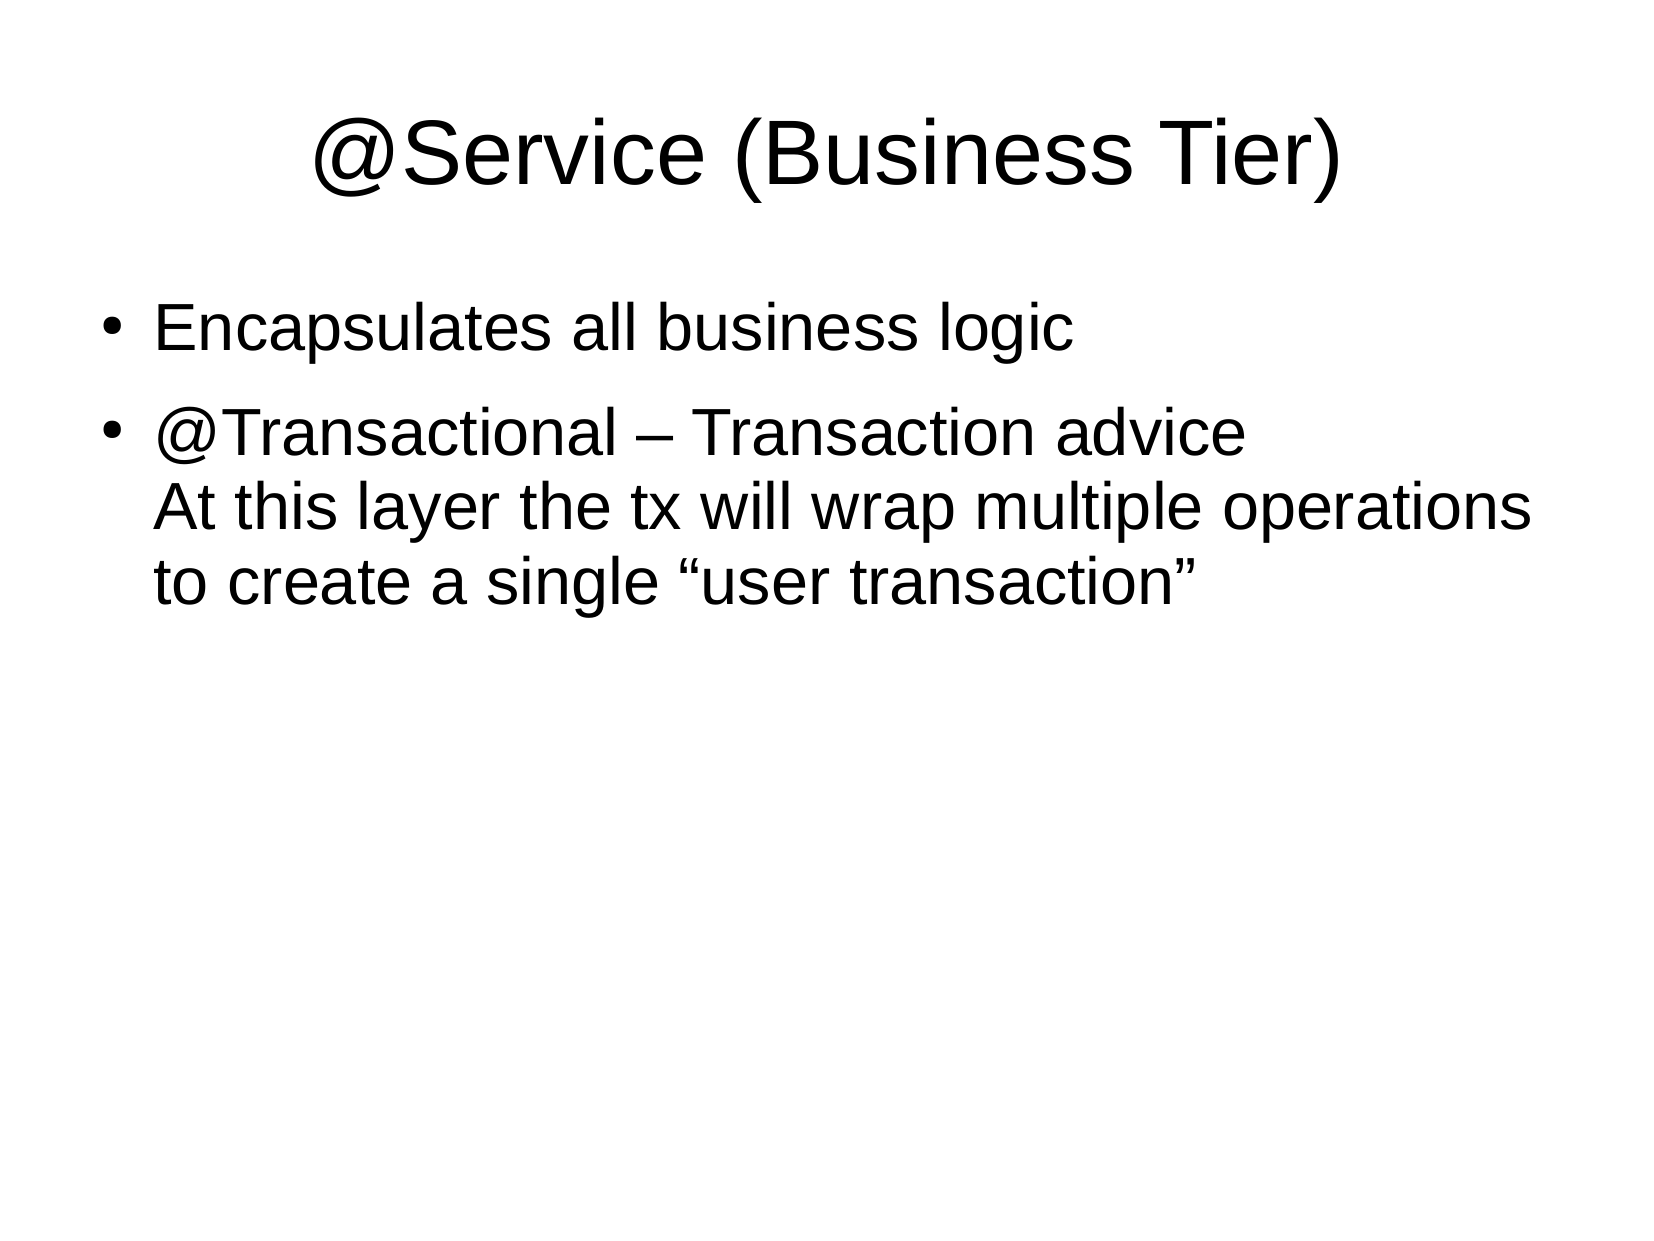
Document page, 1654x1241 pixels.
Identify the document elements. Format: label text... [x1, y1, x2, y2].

list Encapsulates all business logic @Transactional – Transaction advice At this layer the tx will wrap multiple operations to create a single “user transaction” [82, 290, 1571, 1010]
title @Service (Business Tier) [82, 49, 1571, 257]
